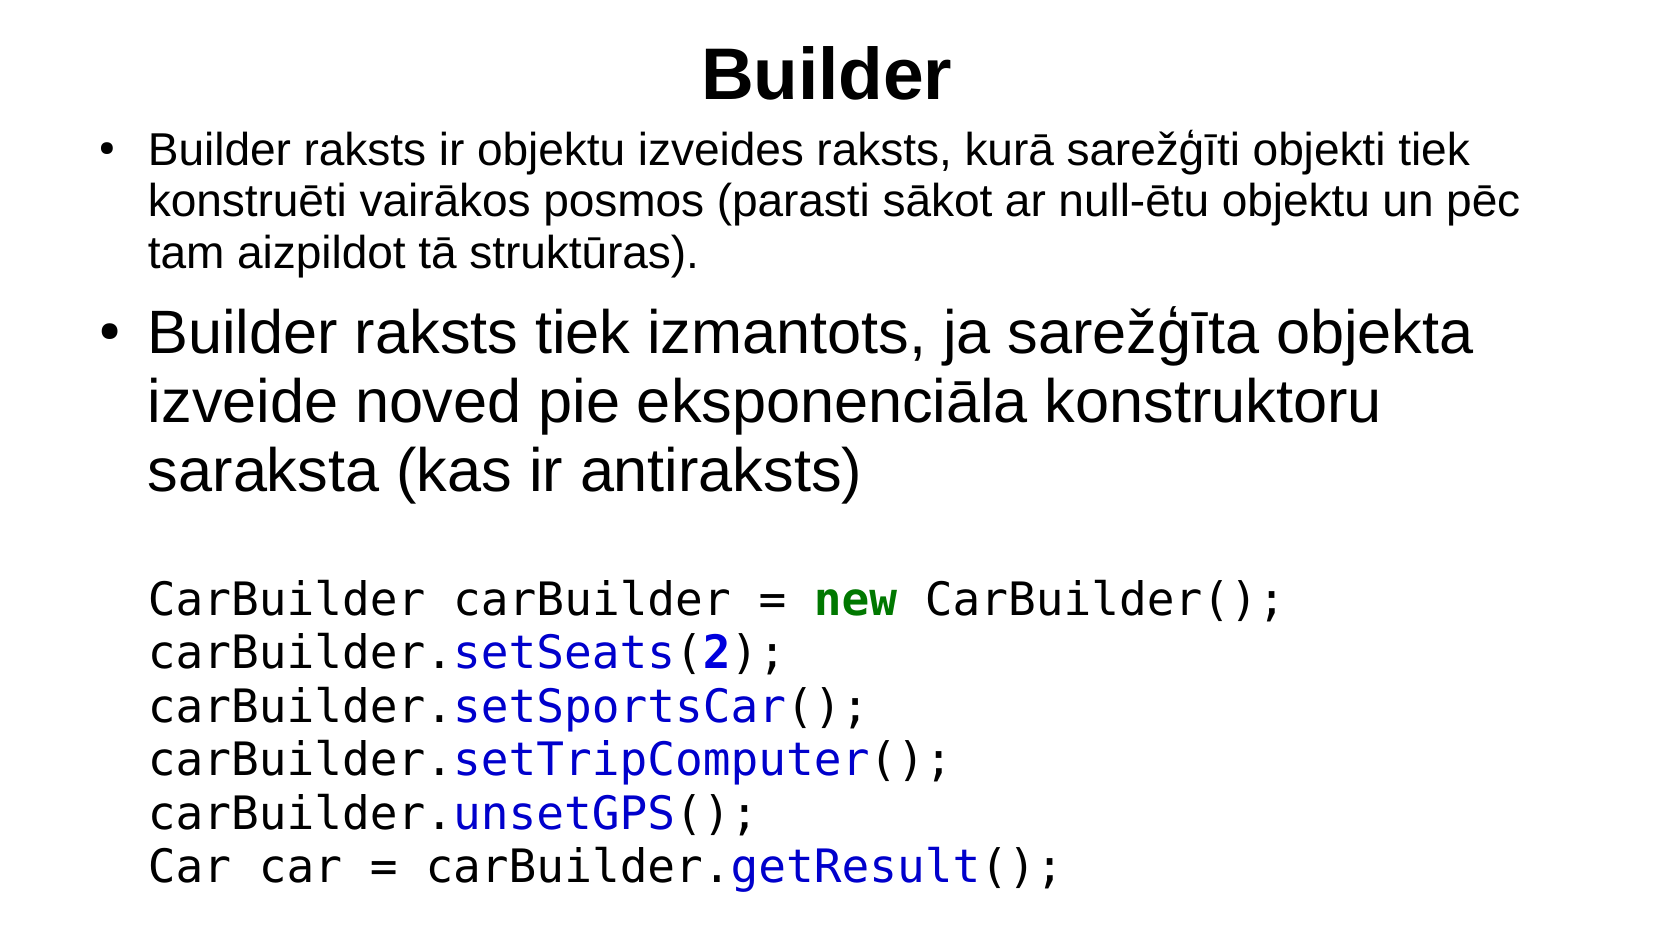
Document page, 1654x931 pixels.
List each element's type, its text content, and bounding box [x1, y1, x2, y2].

title Builder [82, 33, 1571, 116]
list Builder raksts ir objektu izveides raksts, kurā sarežģīti objekti tiek konstruēti vairākos posmos (parasti sākot ar null-ētu objektu un pēc tam aizpildot tā struktūras). Builder raksts tiek izmantots, ja sarežģīta objekta izveide noved pie eksponenciāla konstruktoru saraksta (kas ir antiraksts) CarBuilder carBuilder = new CarBuilder(); carBuilder.setSeats(2); carBuilder.setSportsCar(); carBuilder.setTripComputer(); carBuilder.unsetGPS(); Car car = carBuilder.getResult(); [82, 123, 1606, 901]
